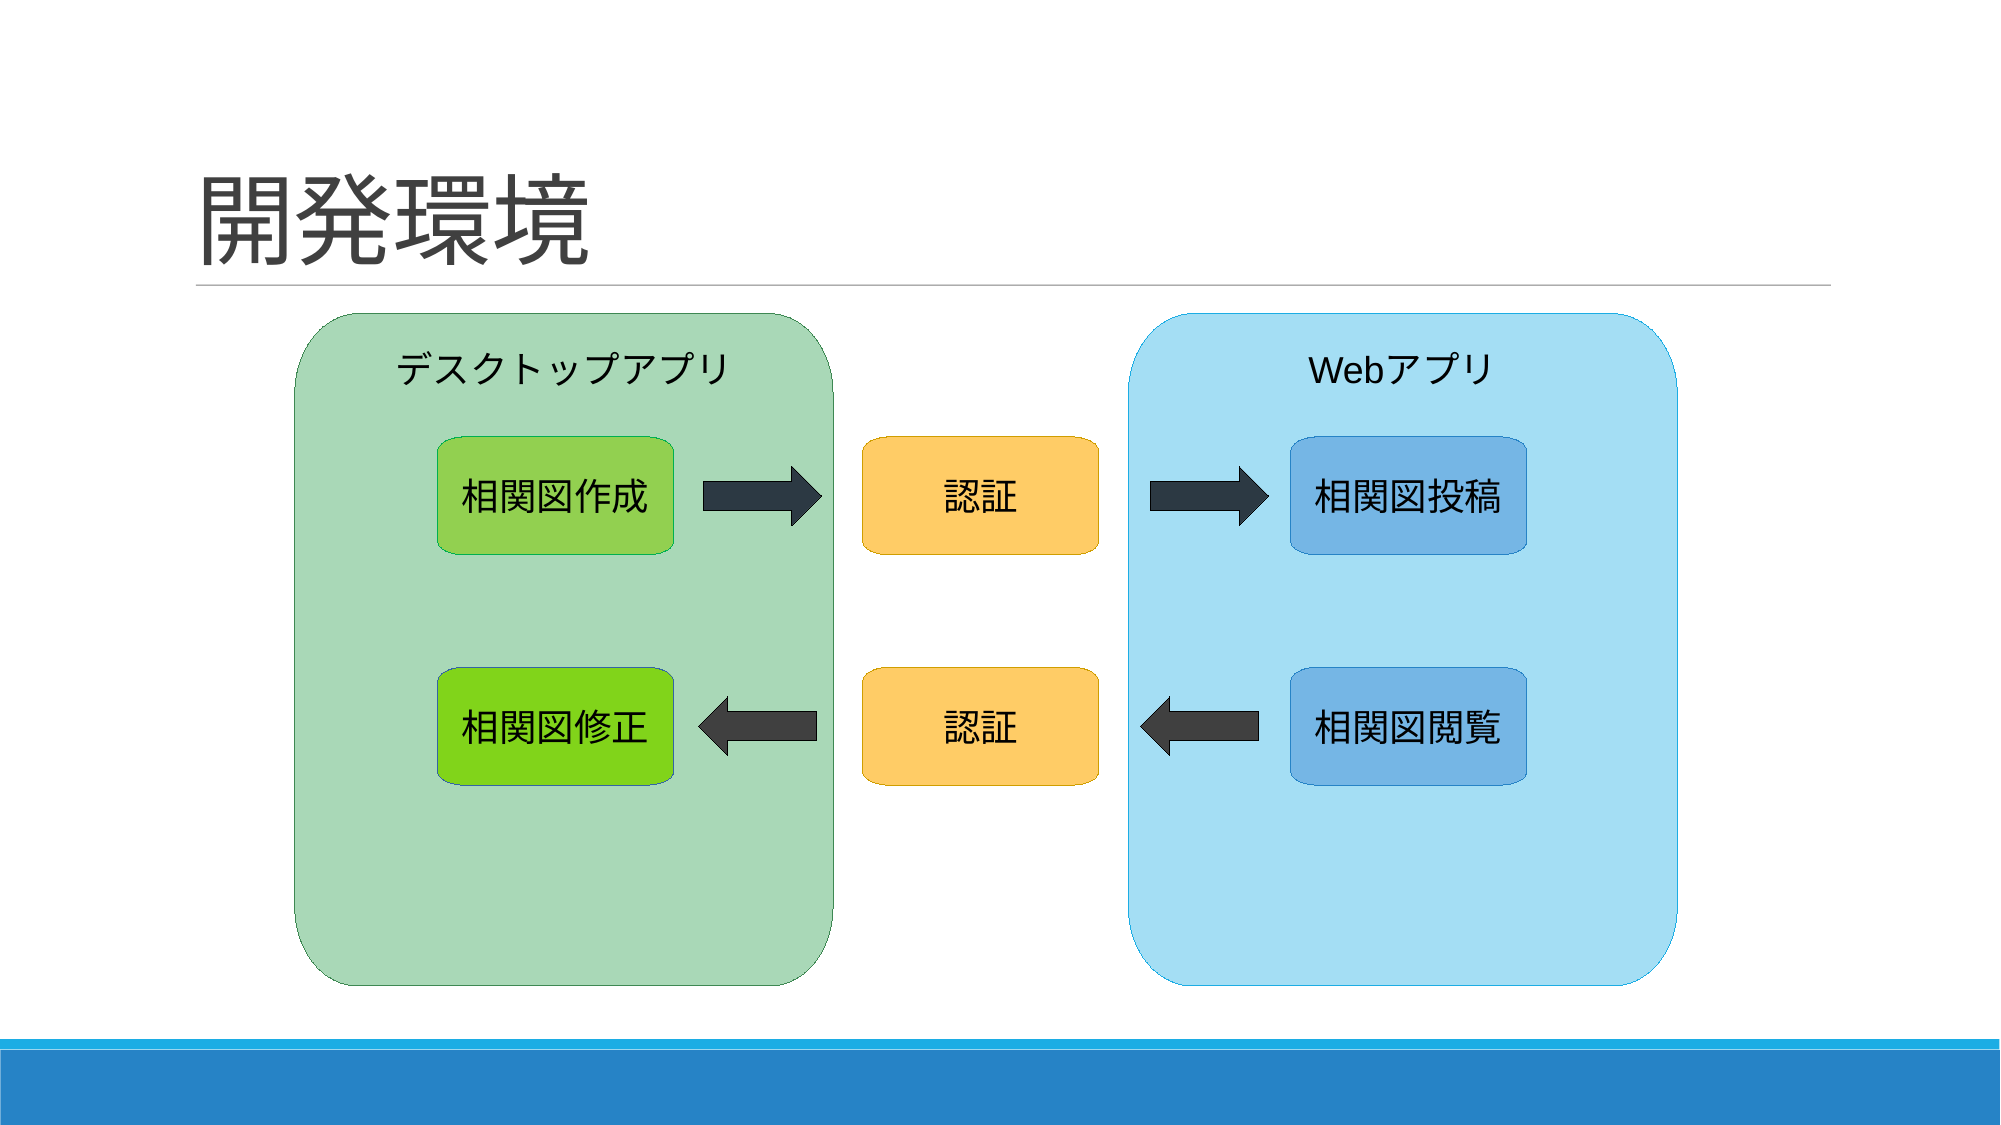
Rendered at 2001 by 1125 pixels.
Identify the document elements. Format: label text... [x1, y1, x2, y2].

text_box Webアプリ [1128, 313, 1678, 986]
title 開発環境 [180, 47, 1830, 285]
text_box [1140, 696, 1259, 756]
text_box [698, 696, 817, 756]
text_box 認証 [862, 667, 1099, 786]
text_box [703, 466, 822, 526]
text_box デスクトップアプリ [294, 313, 834, 986]
text_box [1150, 466, 1269, 526]
text_box 相関図修正 [437, 667, 674, 786]
text_box 相関図作成 [437, 436, 674, 555]
text_box 相関図投稿 [1290, 436, 1527, 555]
text_box 認証 [862, 436, 1099, 555]
text_box 相関図閲覧 [1290, 667, 1527, 786]
